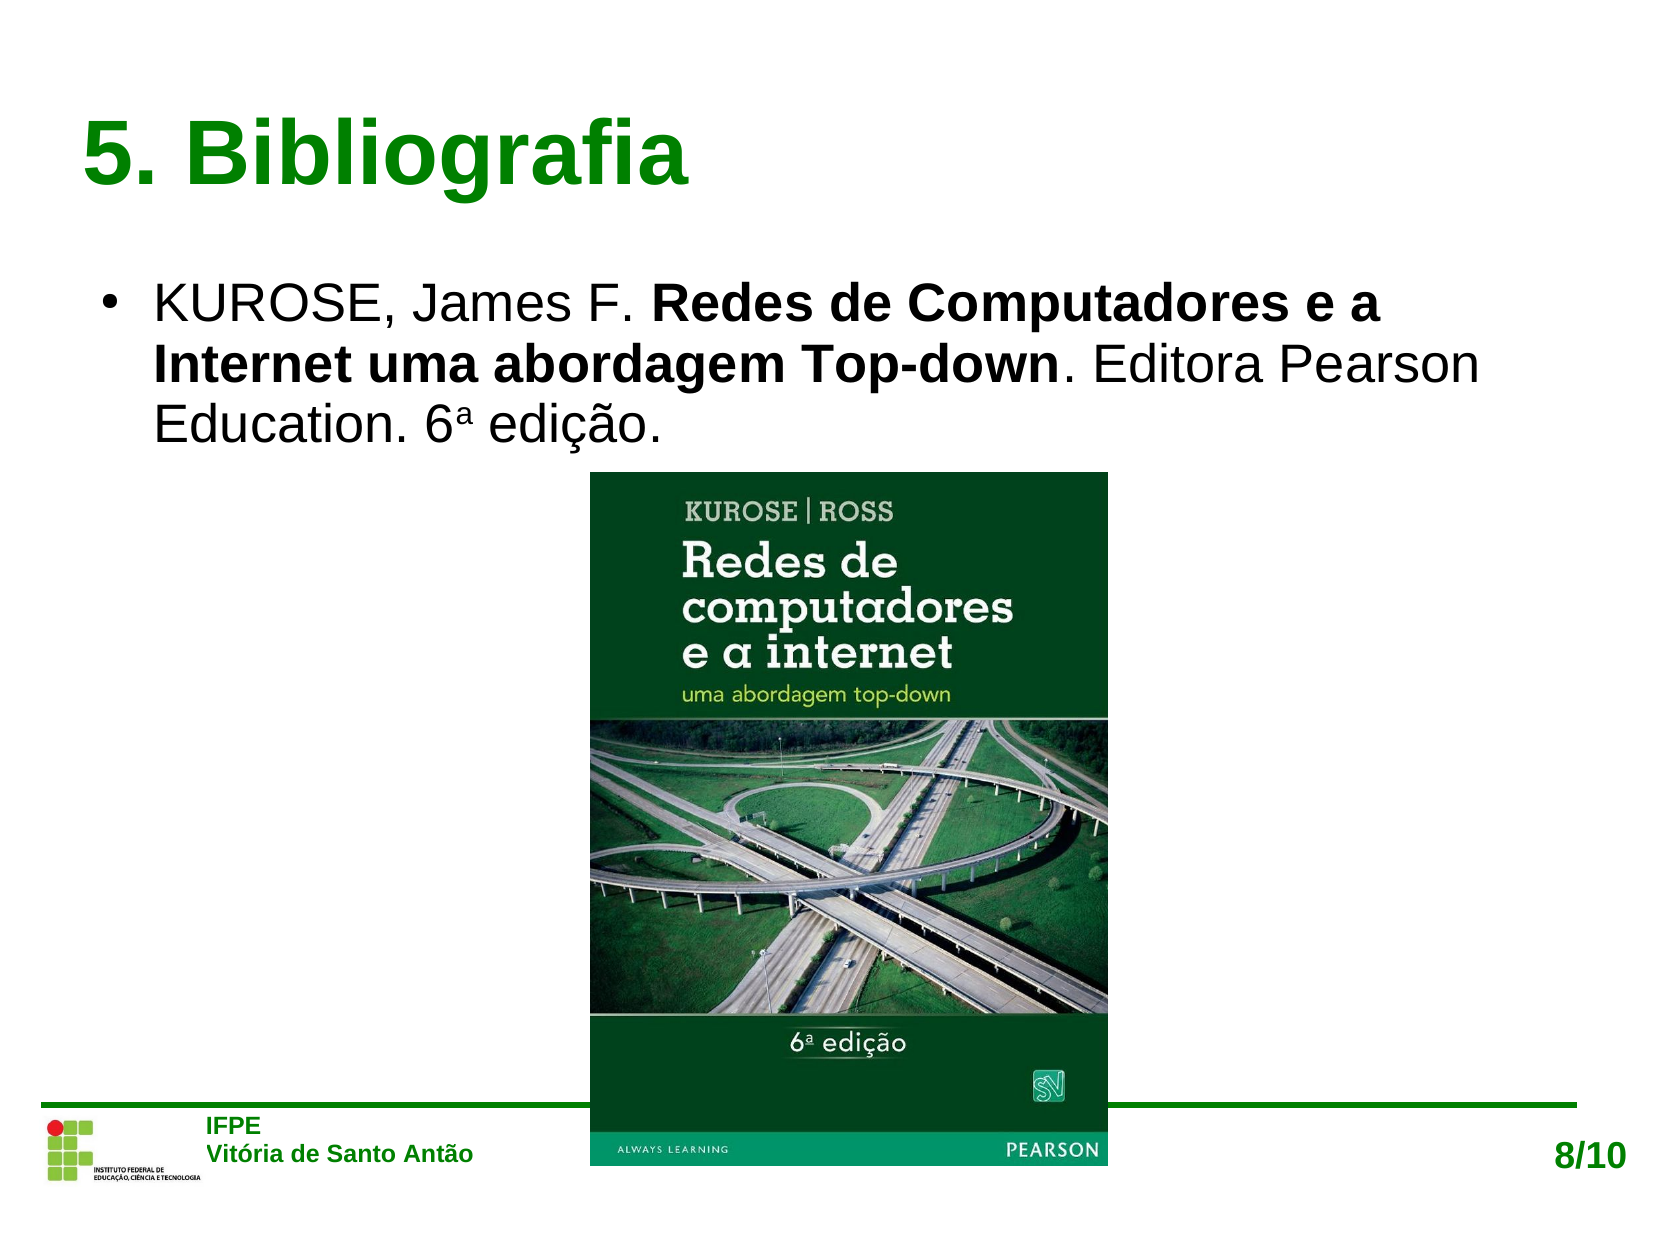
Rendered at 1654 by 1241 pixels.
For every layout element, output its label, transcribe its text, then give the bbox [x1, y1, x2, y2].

picture [590, 472, 1108, 1166]
list KUROSE, James F. Redes de Computadores e a Internet uma abordagem Top-down. Editora Pearson Education. 6a edição. [82, 272, 1571, 1091]
title 5. Bibliografia [82, 49, 1571, 257]
picture [39, 1111, 207, 1191]
